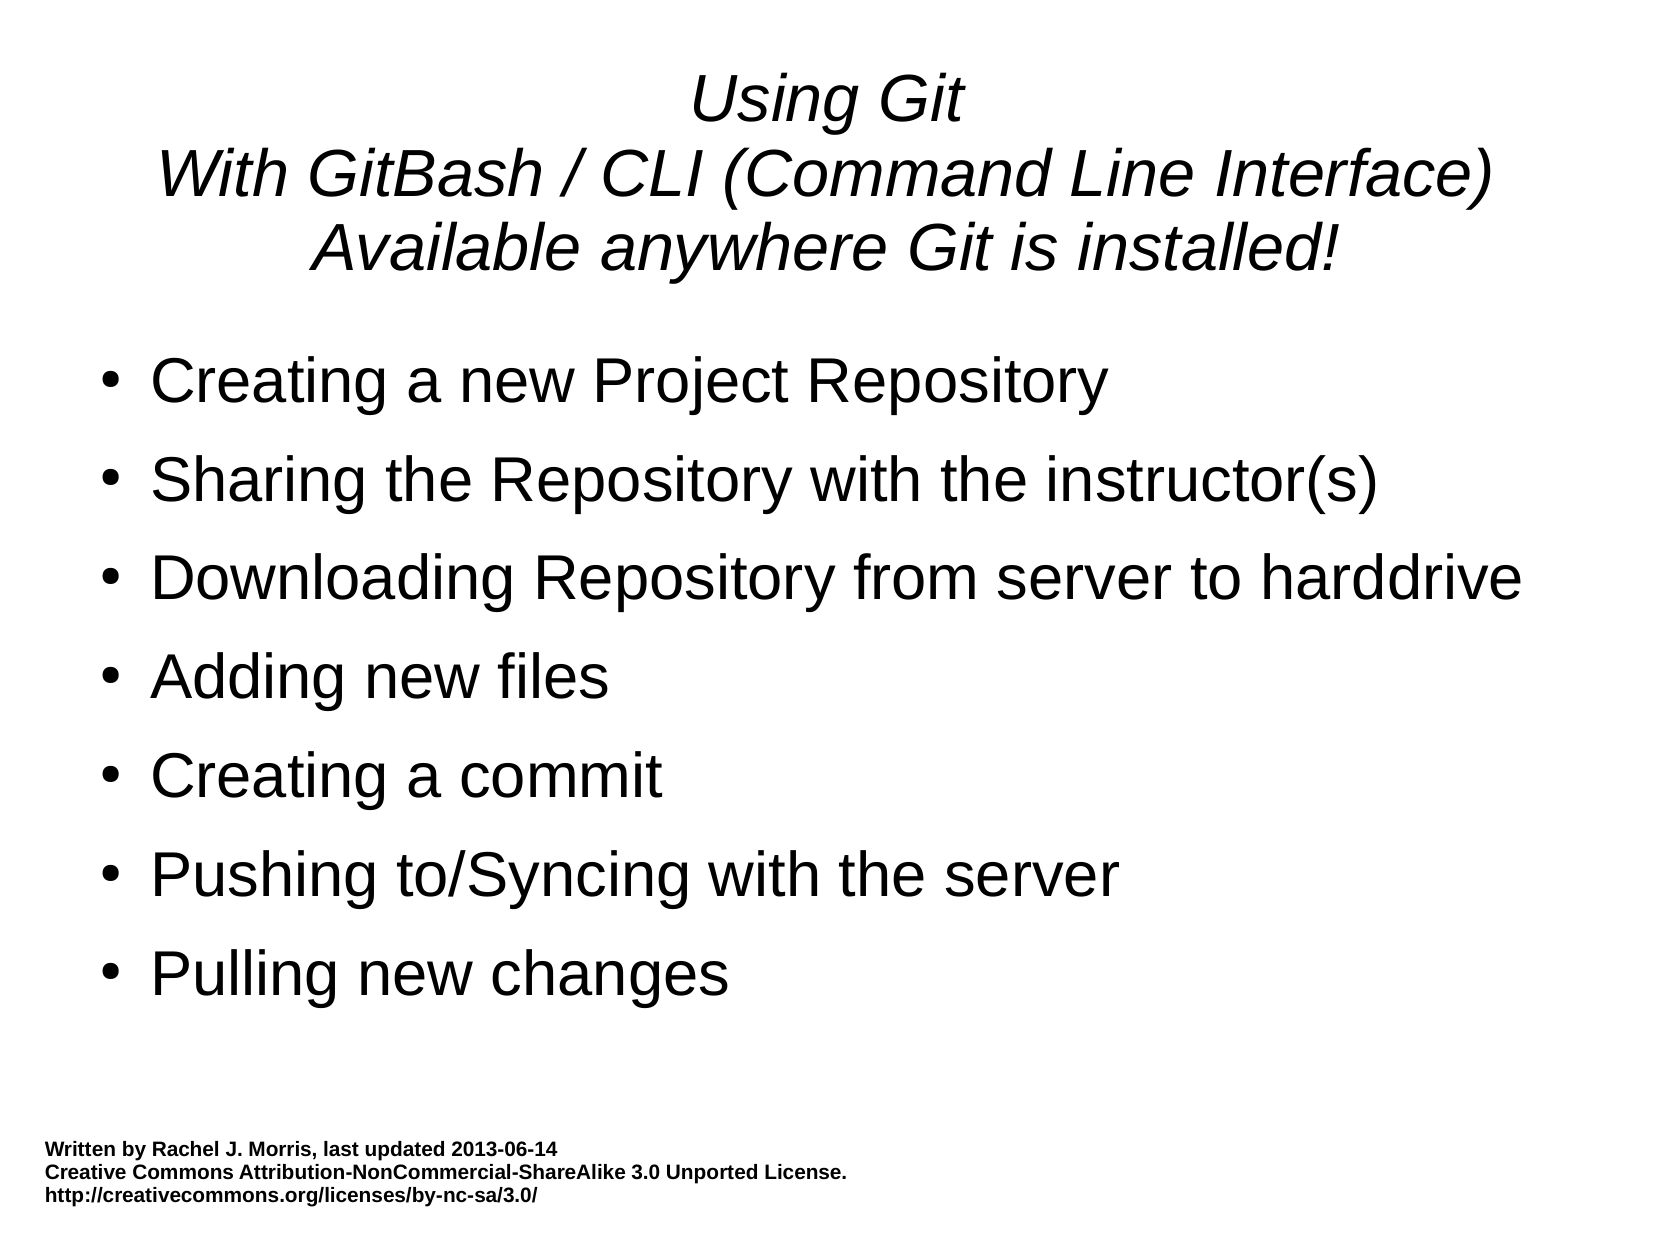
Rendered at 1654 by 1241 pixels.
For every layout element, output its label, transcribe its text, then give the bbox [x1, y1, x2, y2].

list Creating a new Project Repository Sharing the Repository with the instructor(s) Downloading Repository from server to harddrive Adding new files Creating a commit Pushing to/Syncing with the server Pulling new changes [82, 345, 1538, 1065]
title Using Git With GitBash / CLI (Command Line Interface) Available anywhere Git is installed! [82, 60, 1571, 286]
